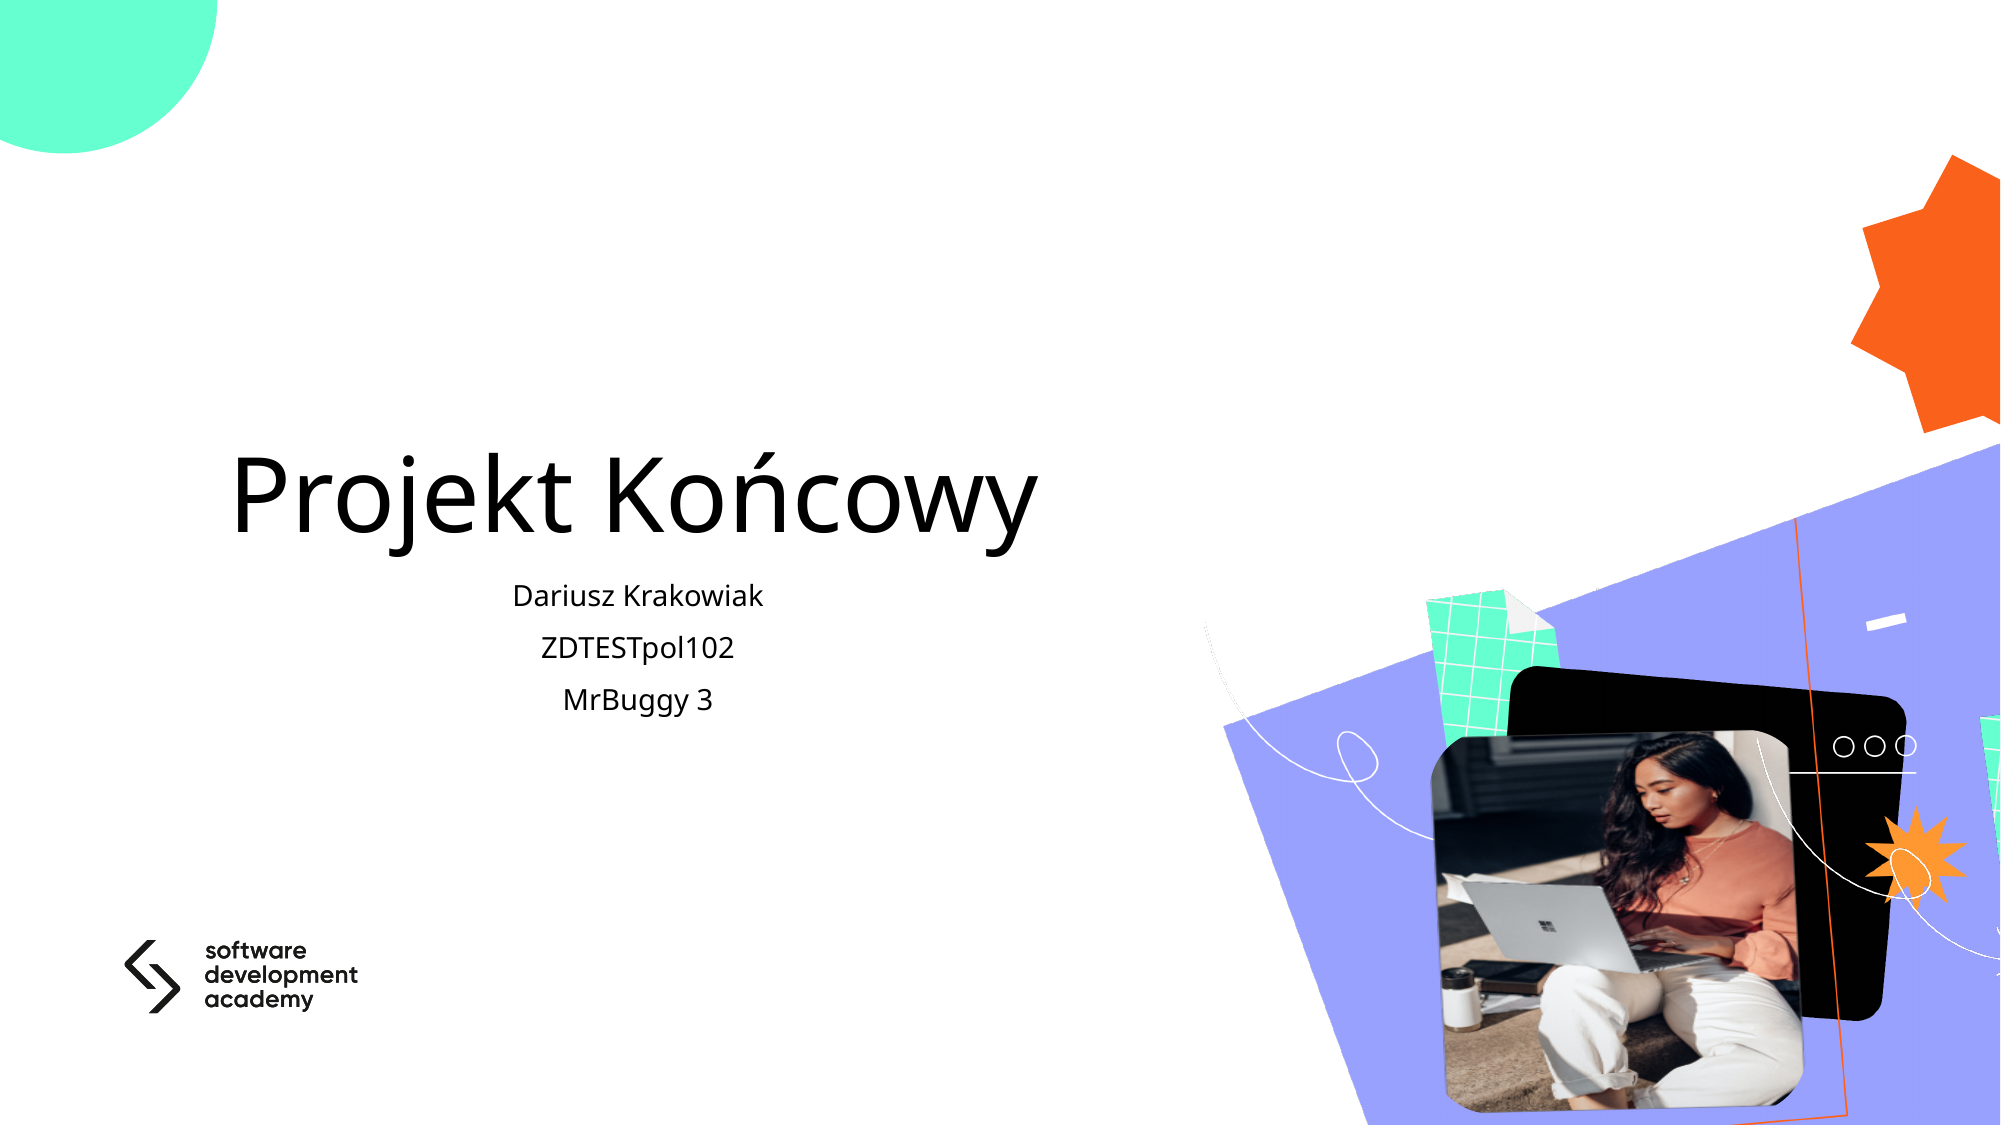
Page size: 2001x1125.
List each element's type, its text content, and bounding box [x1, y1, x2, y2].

subtitle Dariusz Krakowiak ZDTESTpol102 MrBuggy 3 [63, 573, 1204, 846]
title Projekt Końcowy [63, 170, 1204, 563]
picture [1204, 413, 2001, 1125]
picture [76, 891, 406, 1062]
